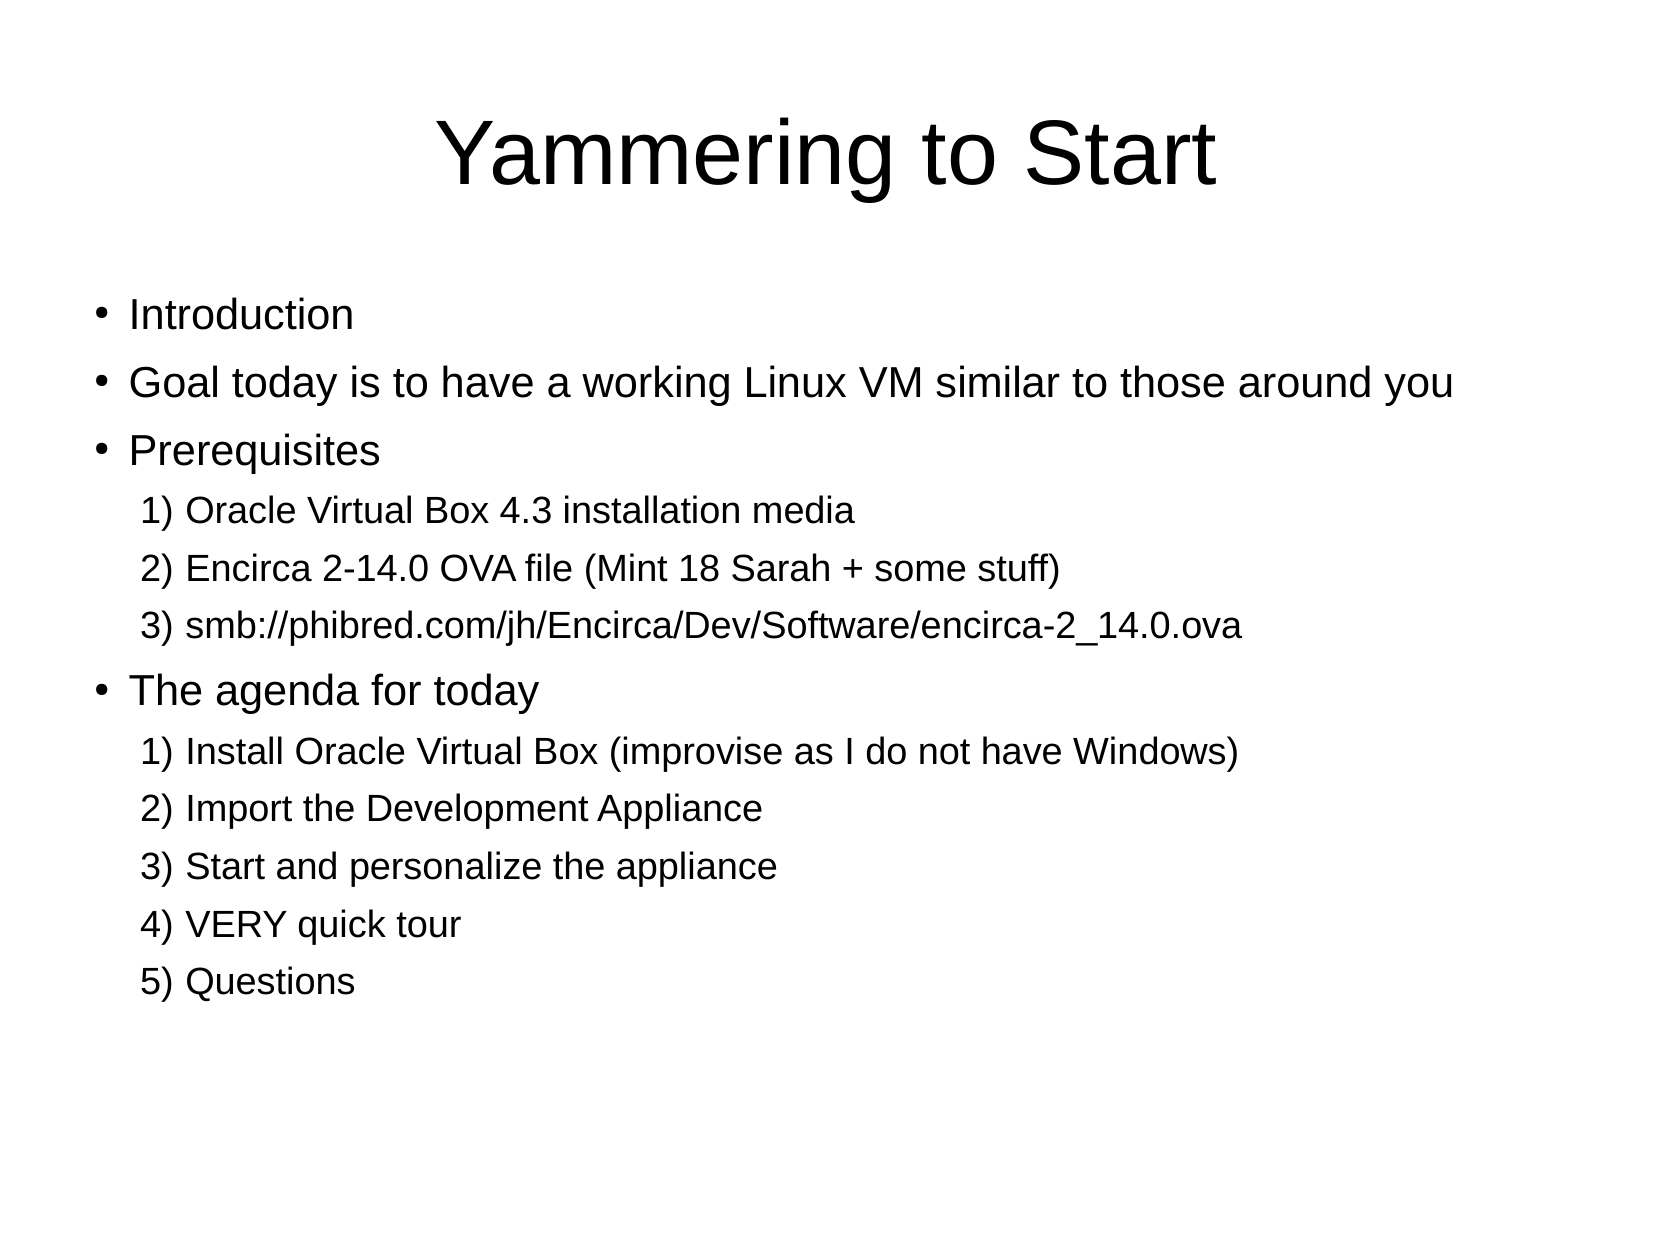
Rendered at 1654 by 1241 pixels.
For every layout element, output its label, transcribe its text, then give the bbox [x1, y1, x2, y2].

title Yammering to Start [82, 49, 1571, 257]
list Introduction Goal today is to have a working Linux VM similar to those around you Prerequisites Oracle Virtual Box 4.3 installation media Encirca 2-14.0 OVA file (Mint 18 Sarah + some stuff) smb://phibred.com/jh/Encirca/Dev/Software/encirca-2_14.0.ova The agenda for today Install Oracle Virtual Box (improvise as I do not have Windows) Import the Development Appliance Start and personalize the appliance VERY quick tour Questions [82, 290, 1571, 1010]
